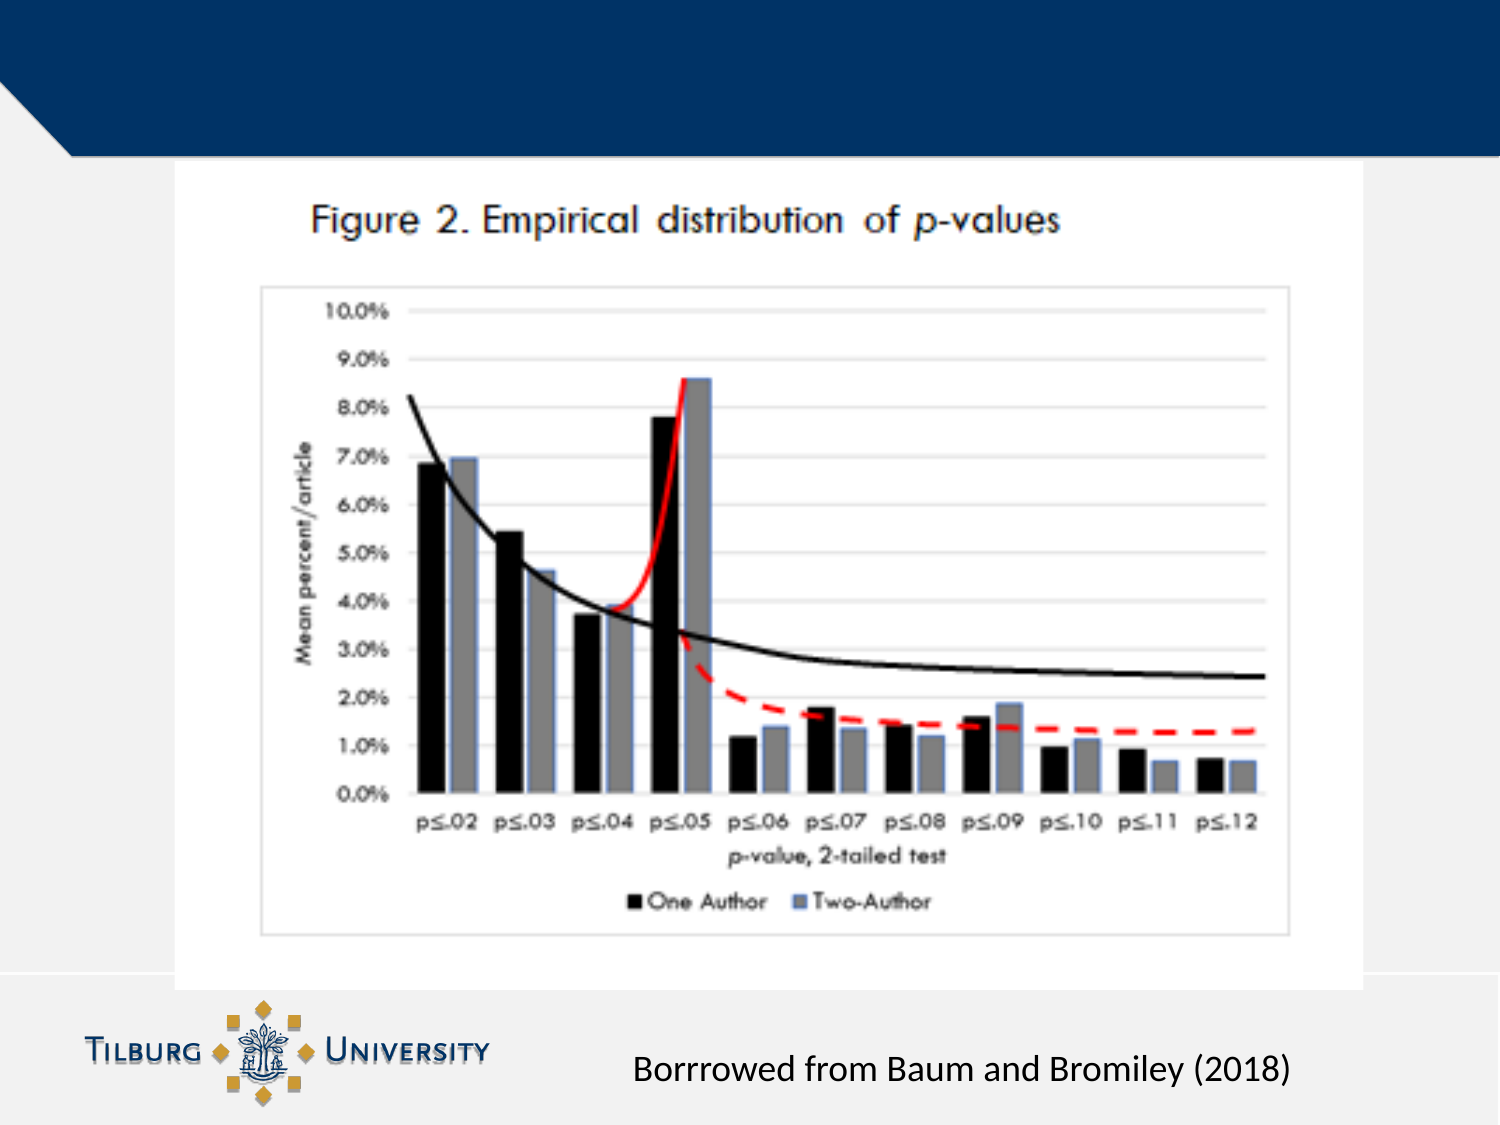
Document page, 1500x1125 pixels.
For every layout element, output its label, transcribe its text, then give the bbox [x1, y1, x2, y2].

picture [174, 161, 1364, 990]
text_box Borrrowed from Baum and Bromiley (2018) [617, 1036, 1326, 1098]
